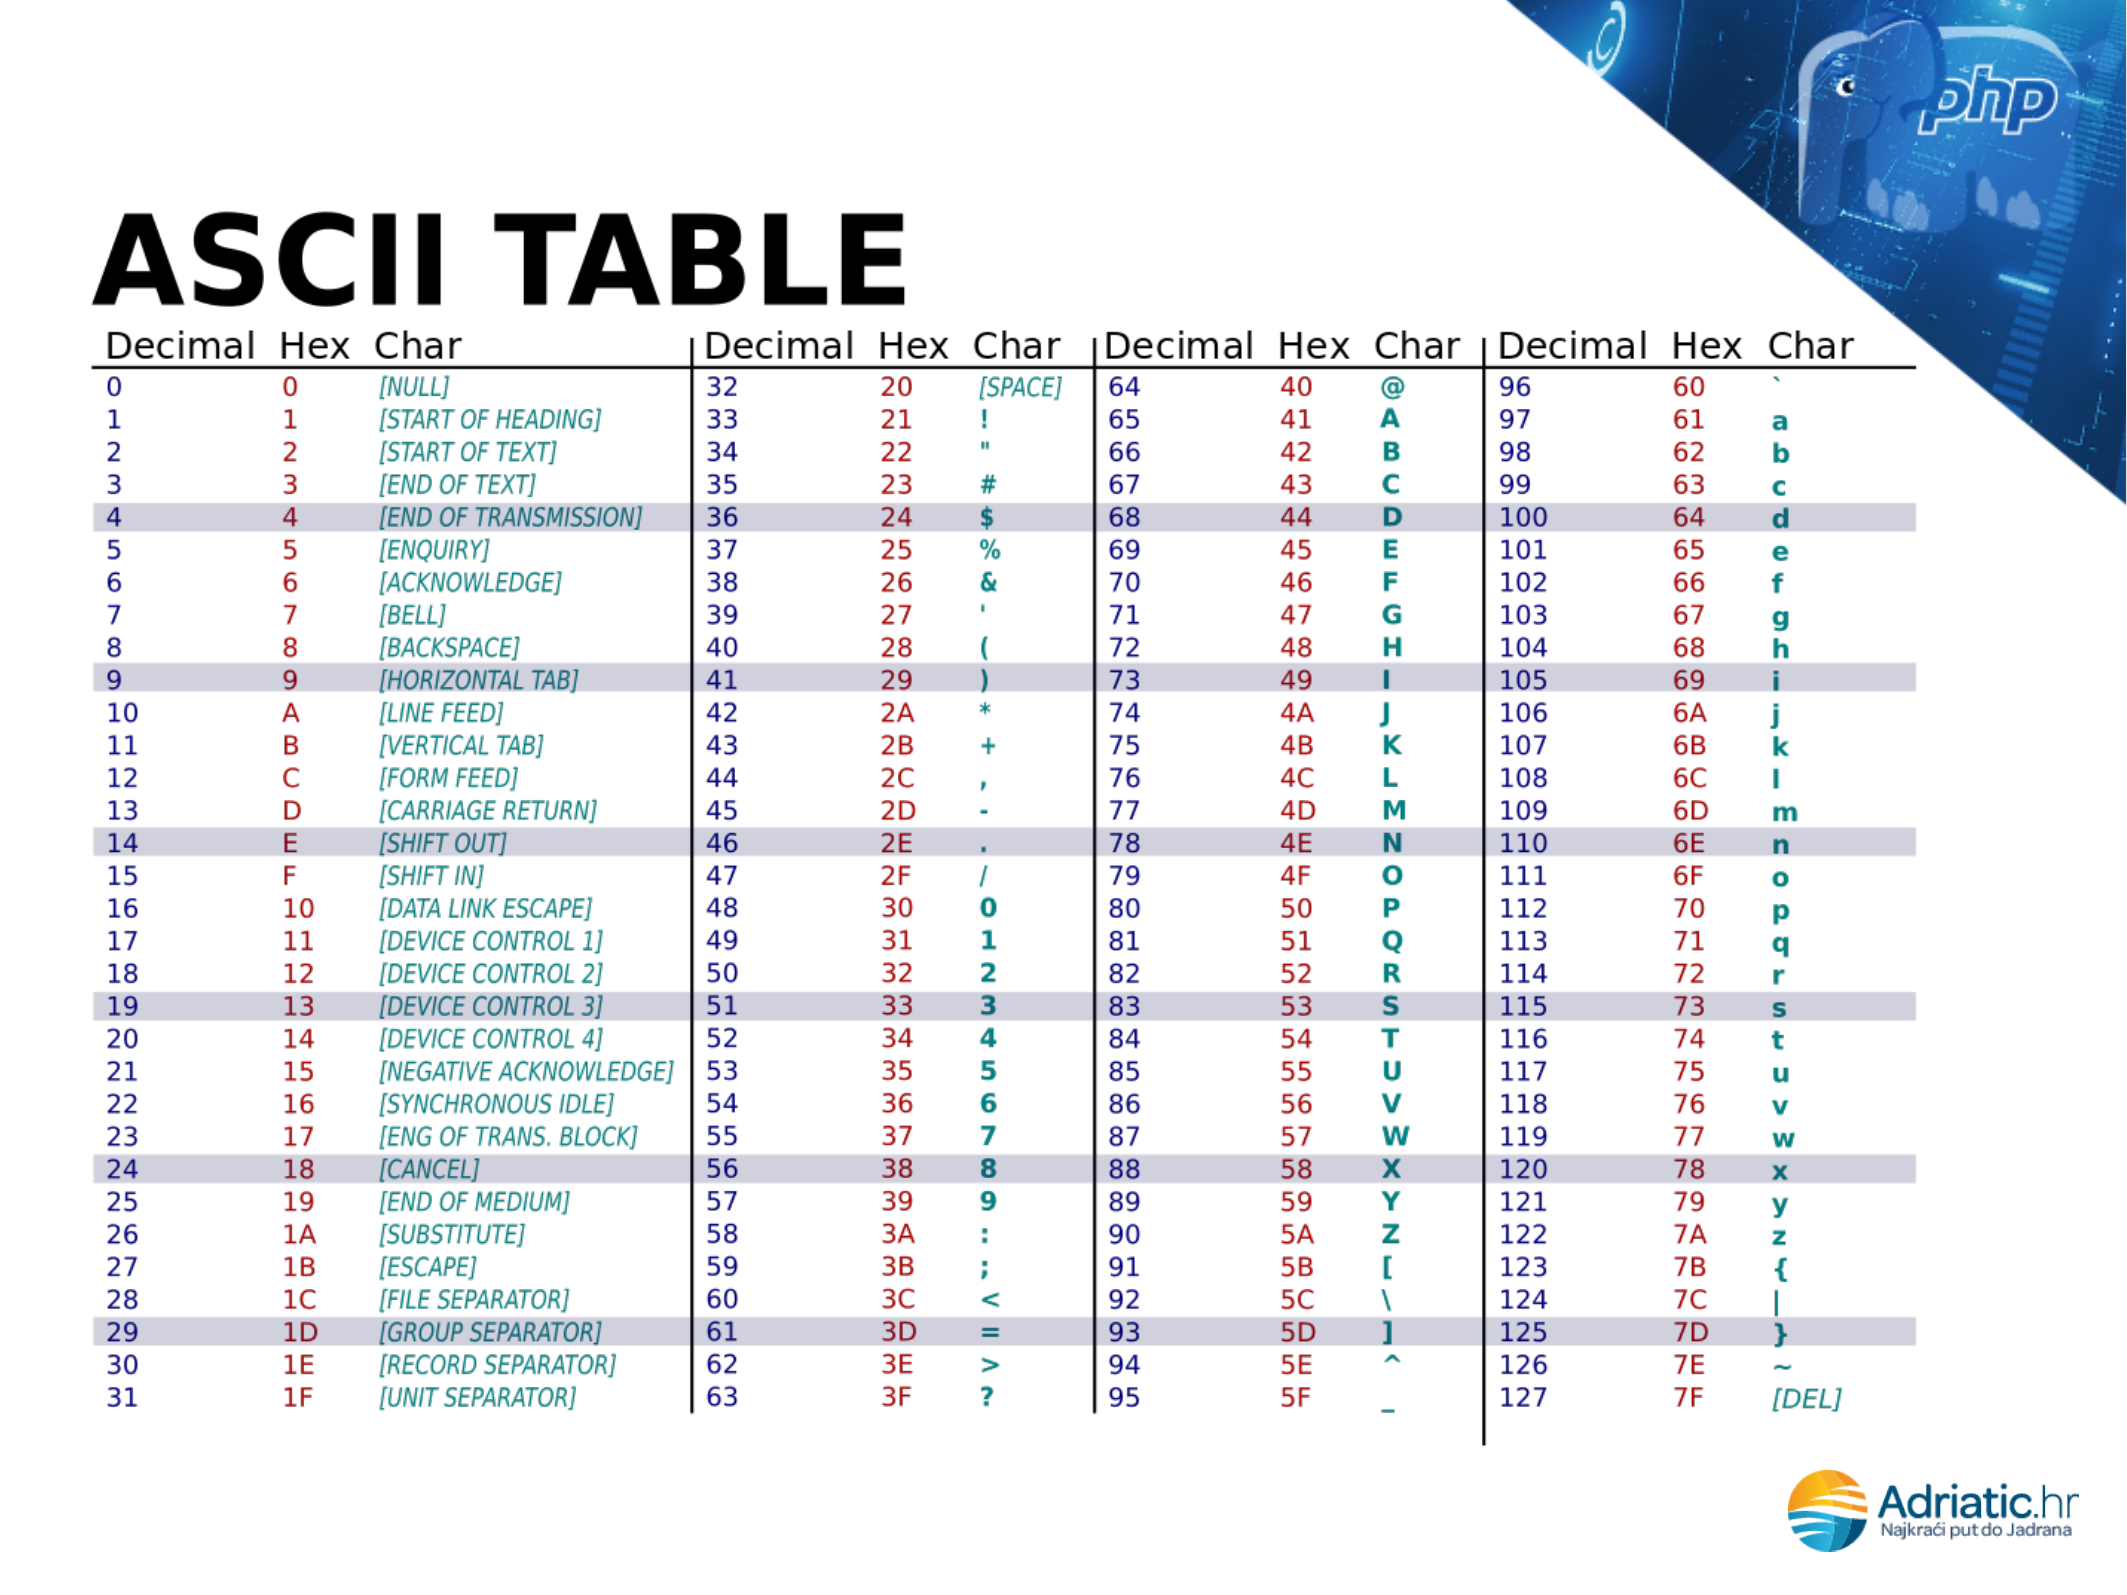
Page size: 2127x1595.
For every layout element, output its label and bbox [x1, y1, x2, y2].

picture [1788, 1470, 2079, 1552]
picture [50, 0, 2127, 1453]
